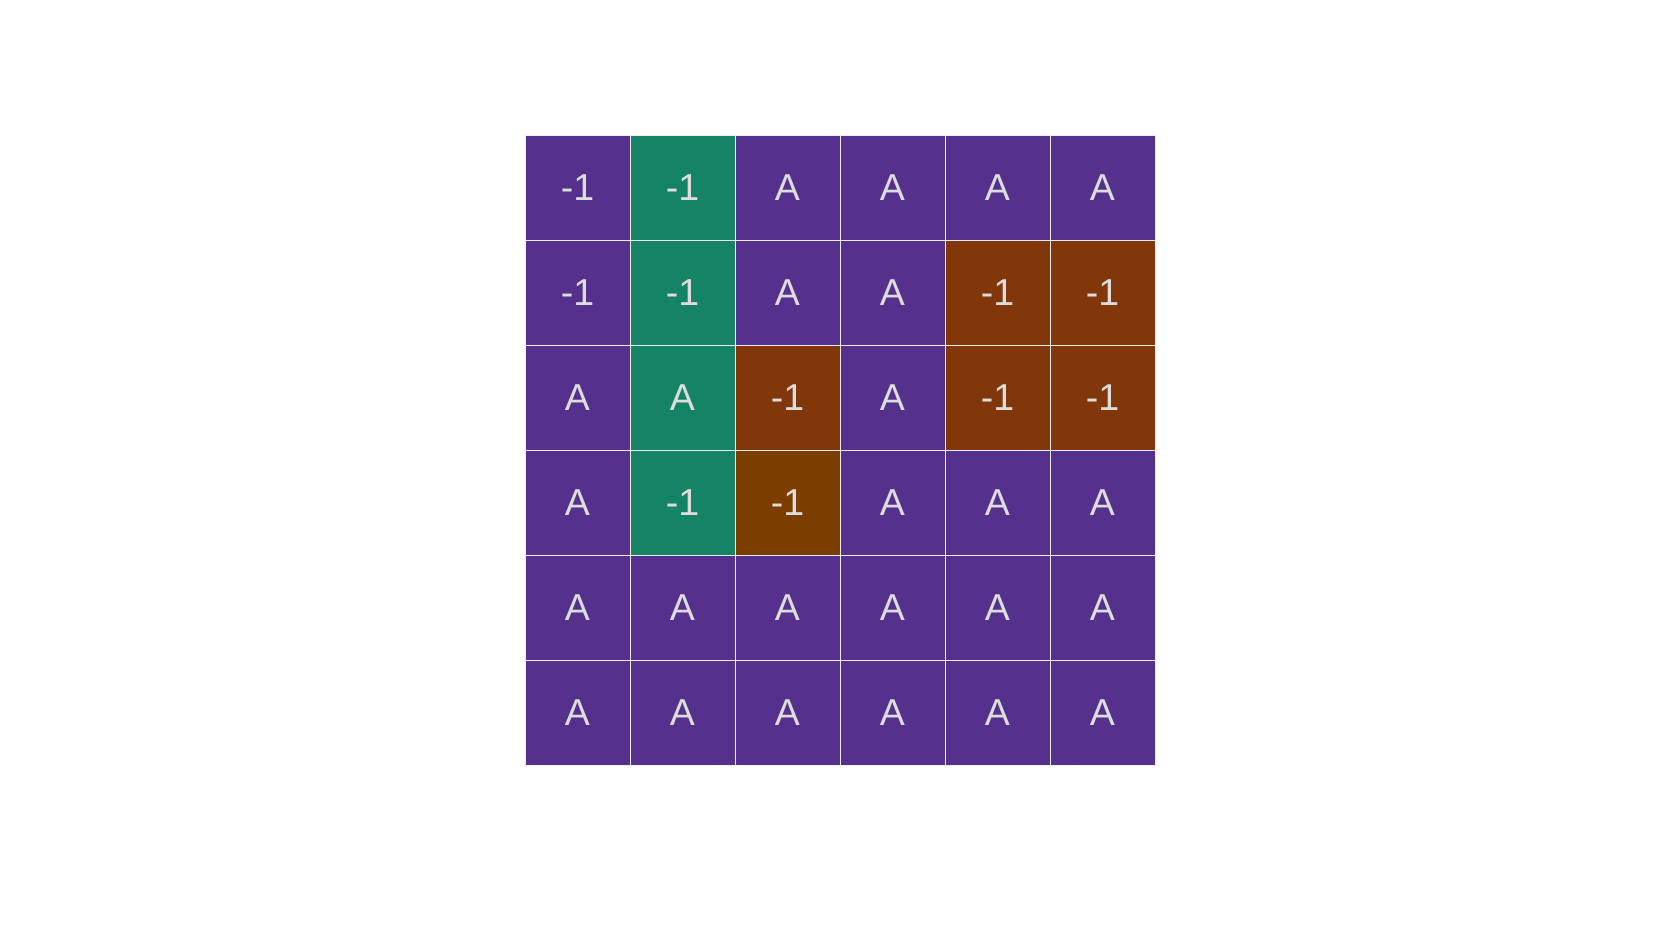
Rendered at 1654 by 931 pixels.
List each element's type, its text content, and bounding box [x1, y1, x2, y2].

text_box A [630, 660, 735, 766]
text_box -1 [525, 135, 630, 240]
text_box -1 [525, 240, 630, 345]
text_box -1 [630, 135, 735, 240]
text_box A [945, 135, 1050, 240]
text_box A [630, 555, 735, 660]
text_box A [1050, 555, 1156, 660]
text_box -1 [735, 345, 840, 450]
text_box A [525, 450, 630, 555]
text_box A [525, 555, 630, 660]
text_box A [840, 450, 945, 555]
text_box A [840, 345, 945, 450]
text_box A [840, 240, 945, 345]
text_box A [840, 555, 945, 660]
text_box A [735, 240, 840, 345]
text_box A [735, 555, 840, 660]
text_box A [630, 345, 735, 450]
text_box A [945, 450, 1050, 555]
text_box -1 [630, 240, 735, 345]
text_box A [1050, 450, 1156, 555]
text_box -1 [1050, 240, 1156, 345]
text_box A [1050, 135, 1156, 240]
text_box -1 [630, 450, 735, 555]
text_box A [840, 135, 945, 240]
text_box A [945, 660, 1050, 766]
text_box A [1050, 660, 1156, 766]
text_box A [525, 660, 630, 766]
text_box A [735, 660, 840, 766]
text_box A [735, 135, 840, 240]
text_box -1 [1050, 345, 1156, 450]
text_box A [525, 345, 630, 450]
text_box A [840, 660, 945, 766]
text_box -1 [945, 240, 1050, 345]
text_box -1 [945, 345, 1050, 450]
text_box -1 [735, 450, 840, 555]
text_box A [945, 555, 1050, 660]
